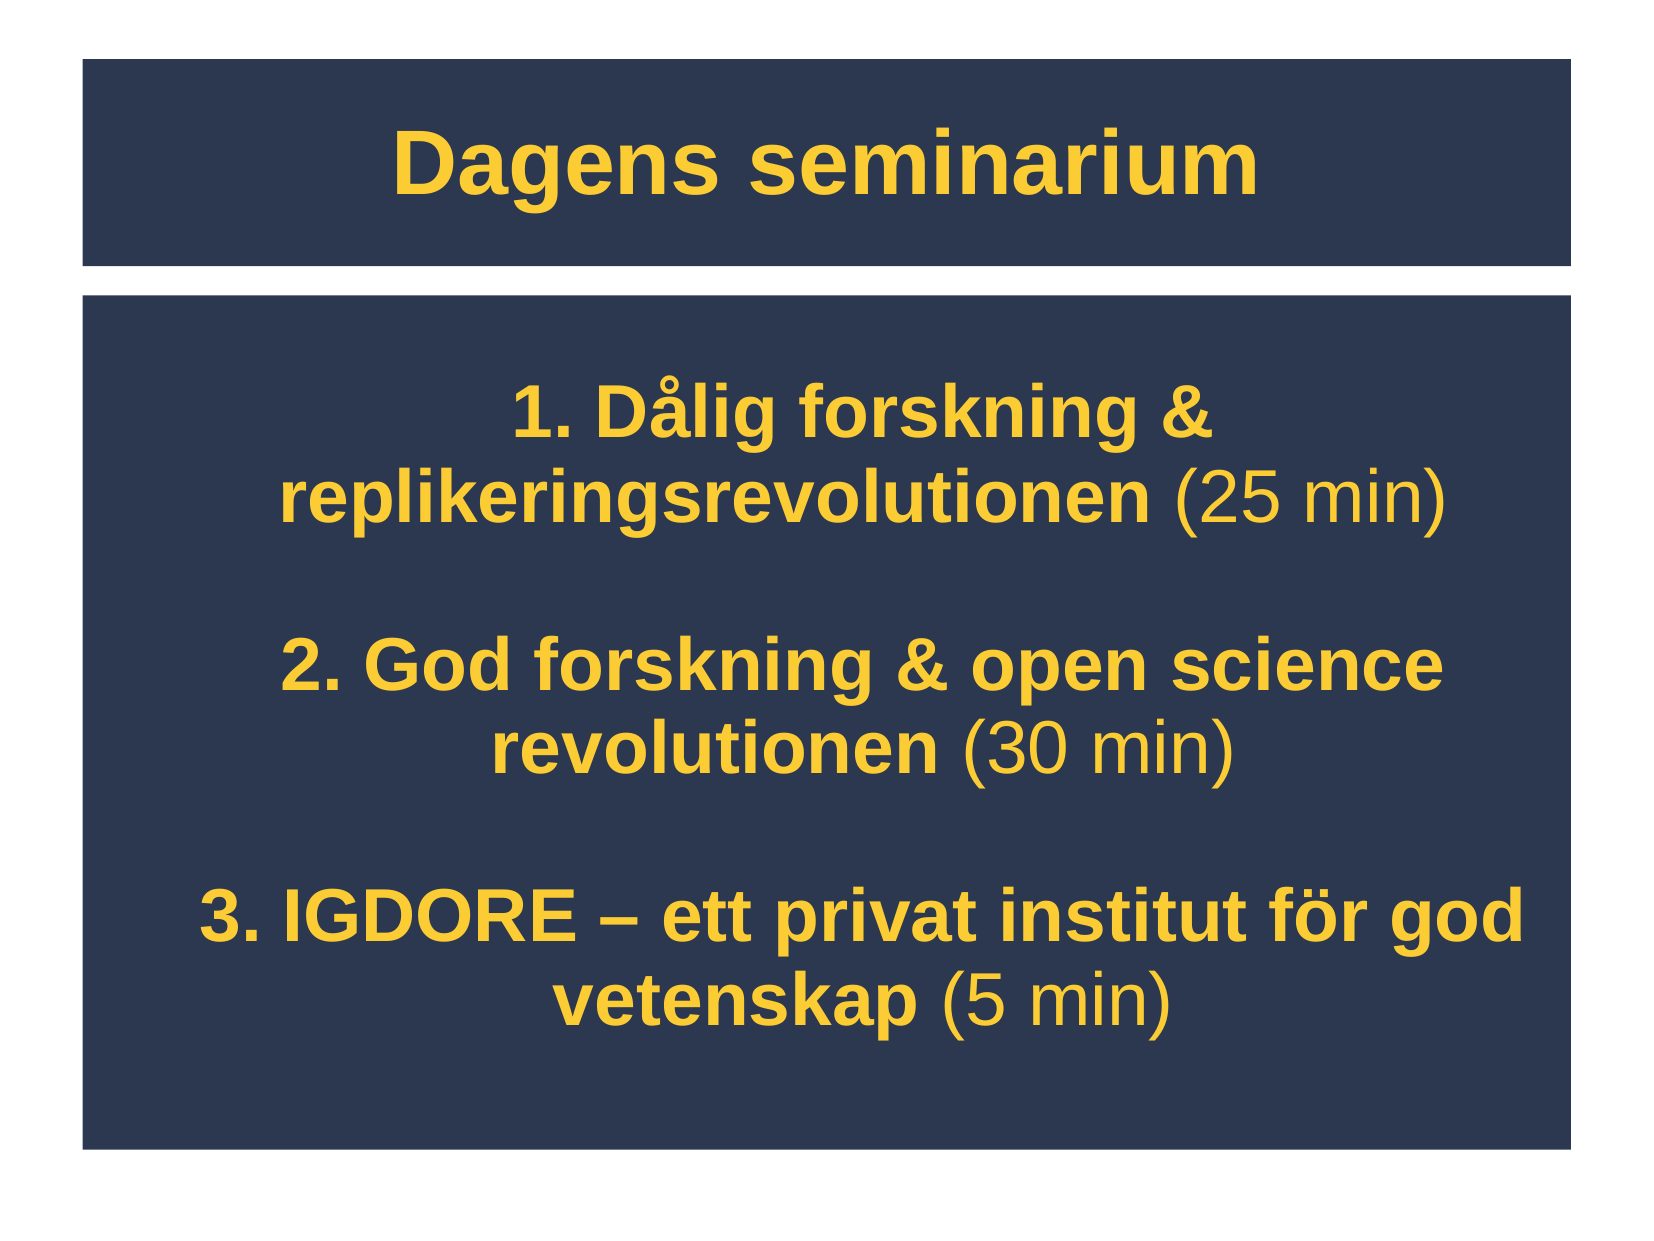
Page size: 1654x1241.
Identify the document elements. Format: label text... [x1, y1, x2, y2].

title Dagens seminarium [82, 59, 1571, 267]
subtitle 1. Dålig forskning & replikeringsrevolutionen (25 min) 2. God forskning & open science revolutionen (30 min) 3. IGDORE – ett privat institut för god vetenskap (5 min) [82, 295, 1571, 1150]
